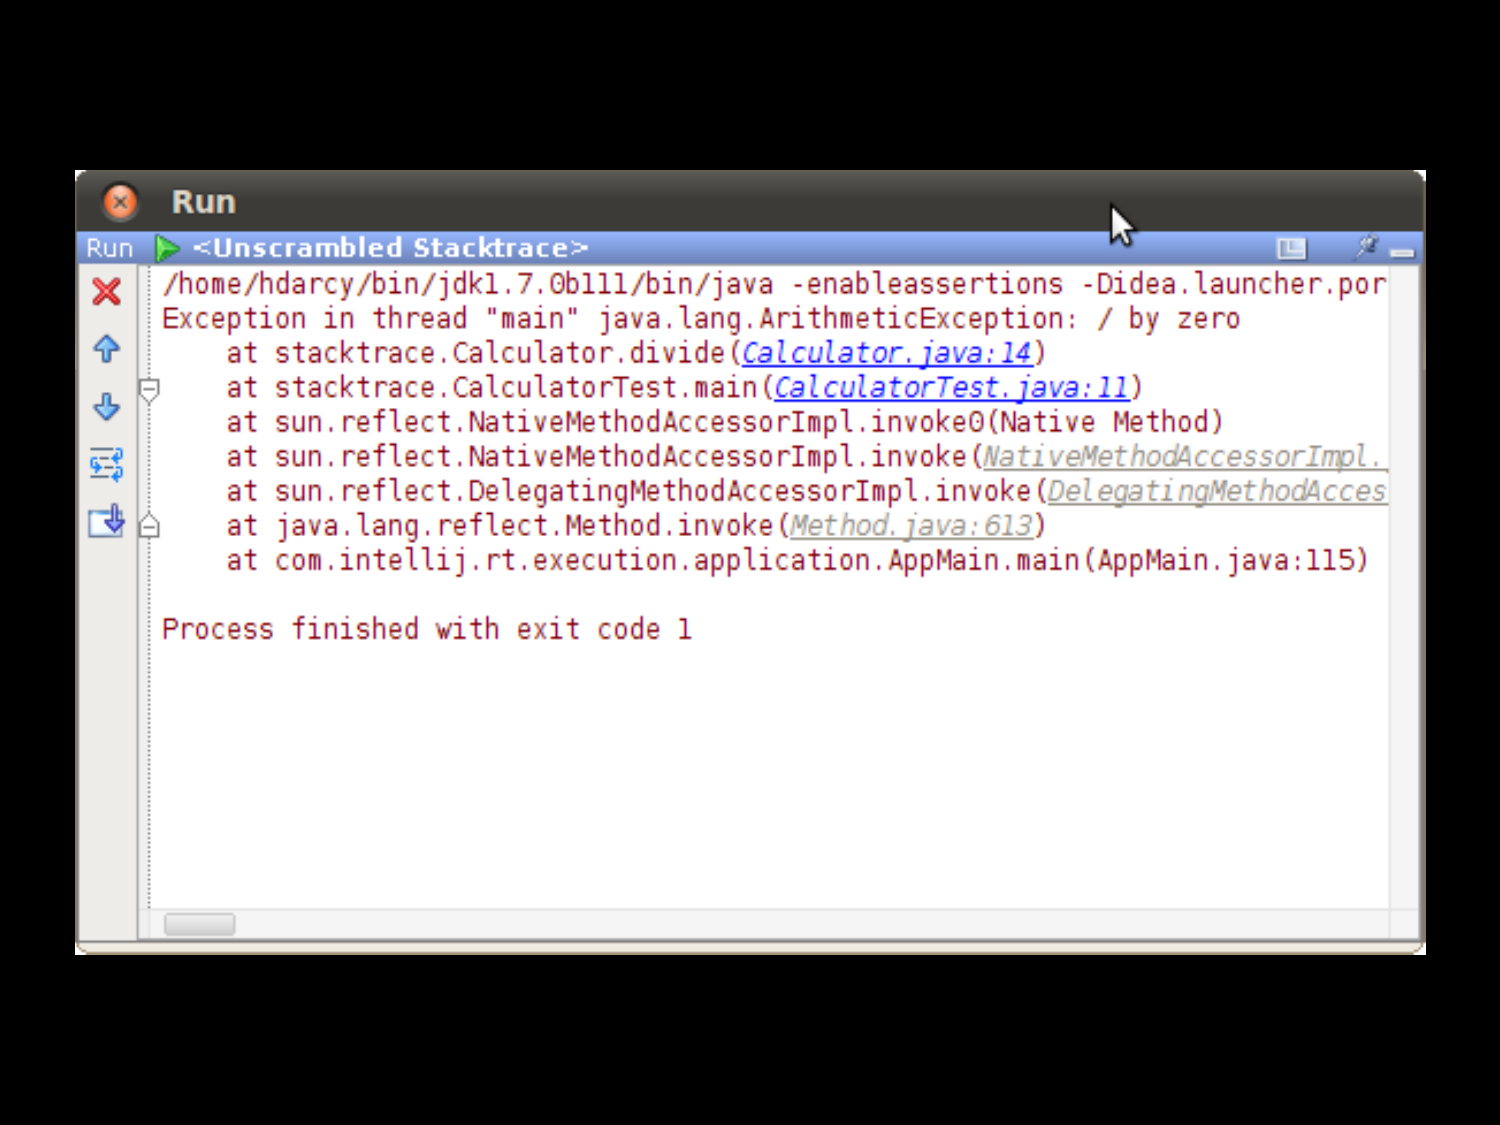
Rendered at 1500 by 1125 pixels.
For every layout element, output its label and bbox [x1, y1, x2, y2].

picture [75, 170, 1426, 955]
